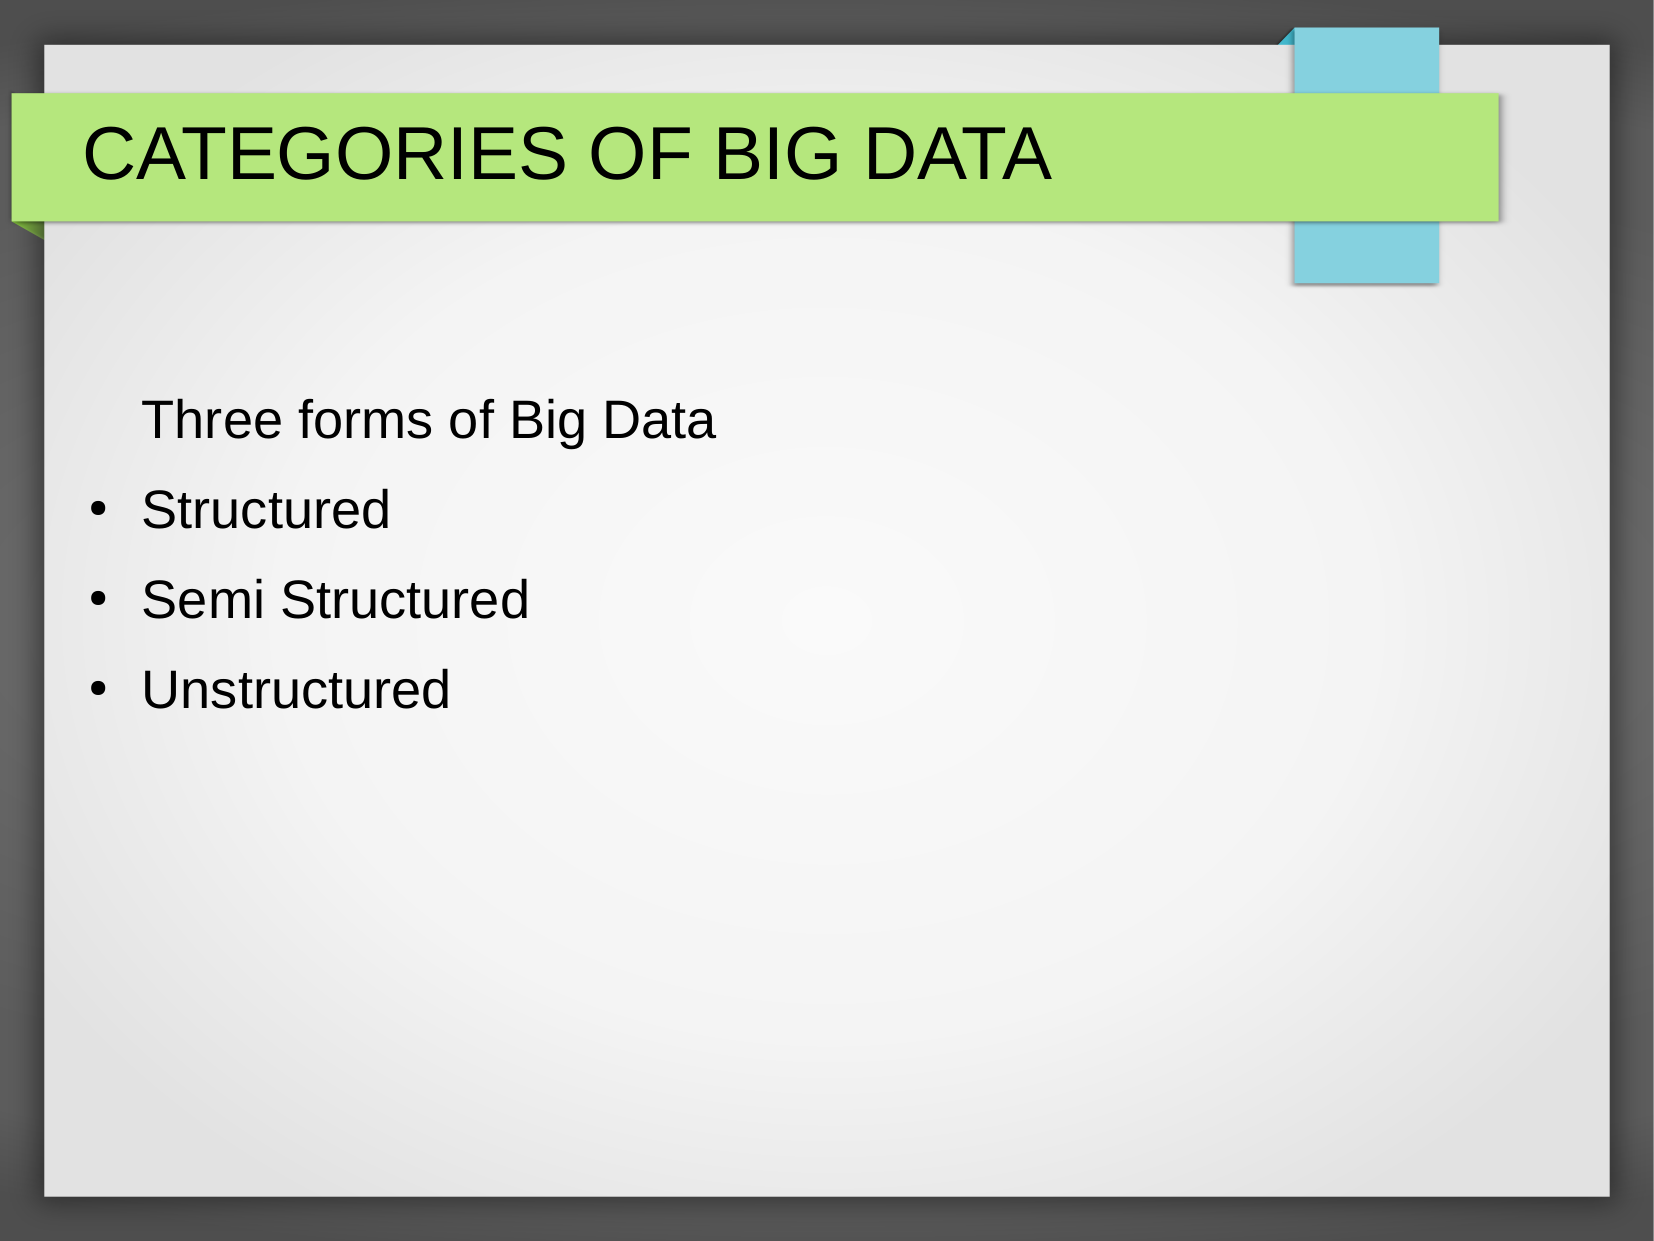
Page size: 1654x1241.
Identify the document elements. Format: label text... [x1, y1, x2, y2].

title CATEGORIES OF BIG DATA [82, 94, 1264, 213]
picture [0, 0, 1654, 1241]
list Three forms of Big Data Structured Semi Structured Unstructured [70, 389, 1560, 1109]
